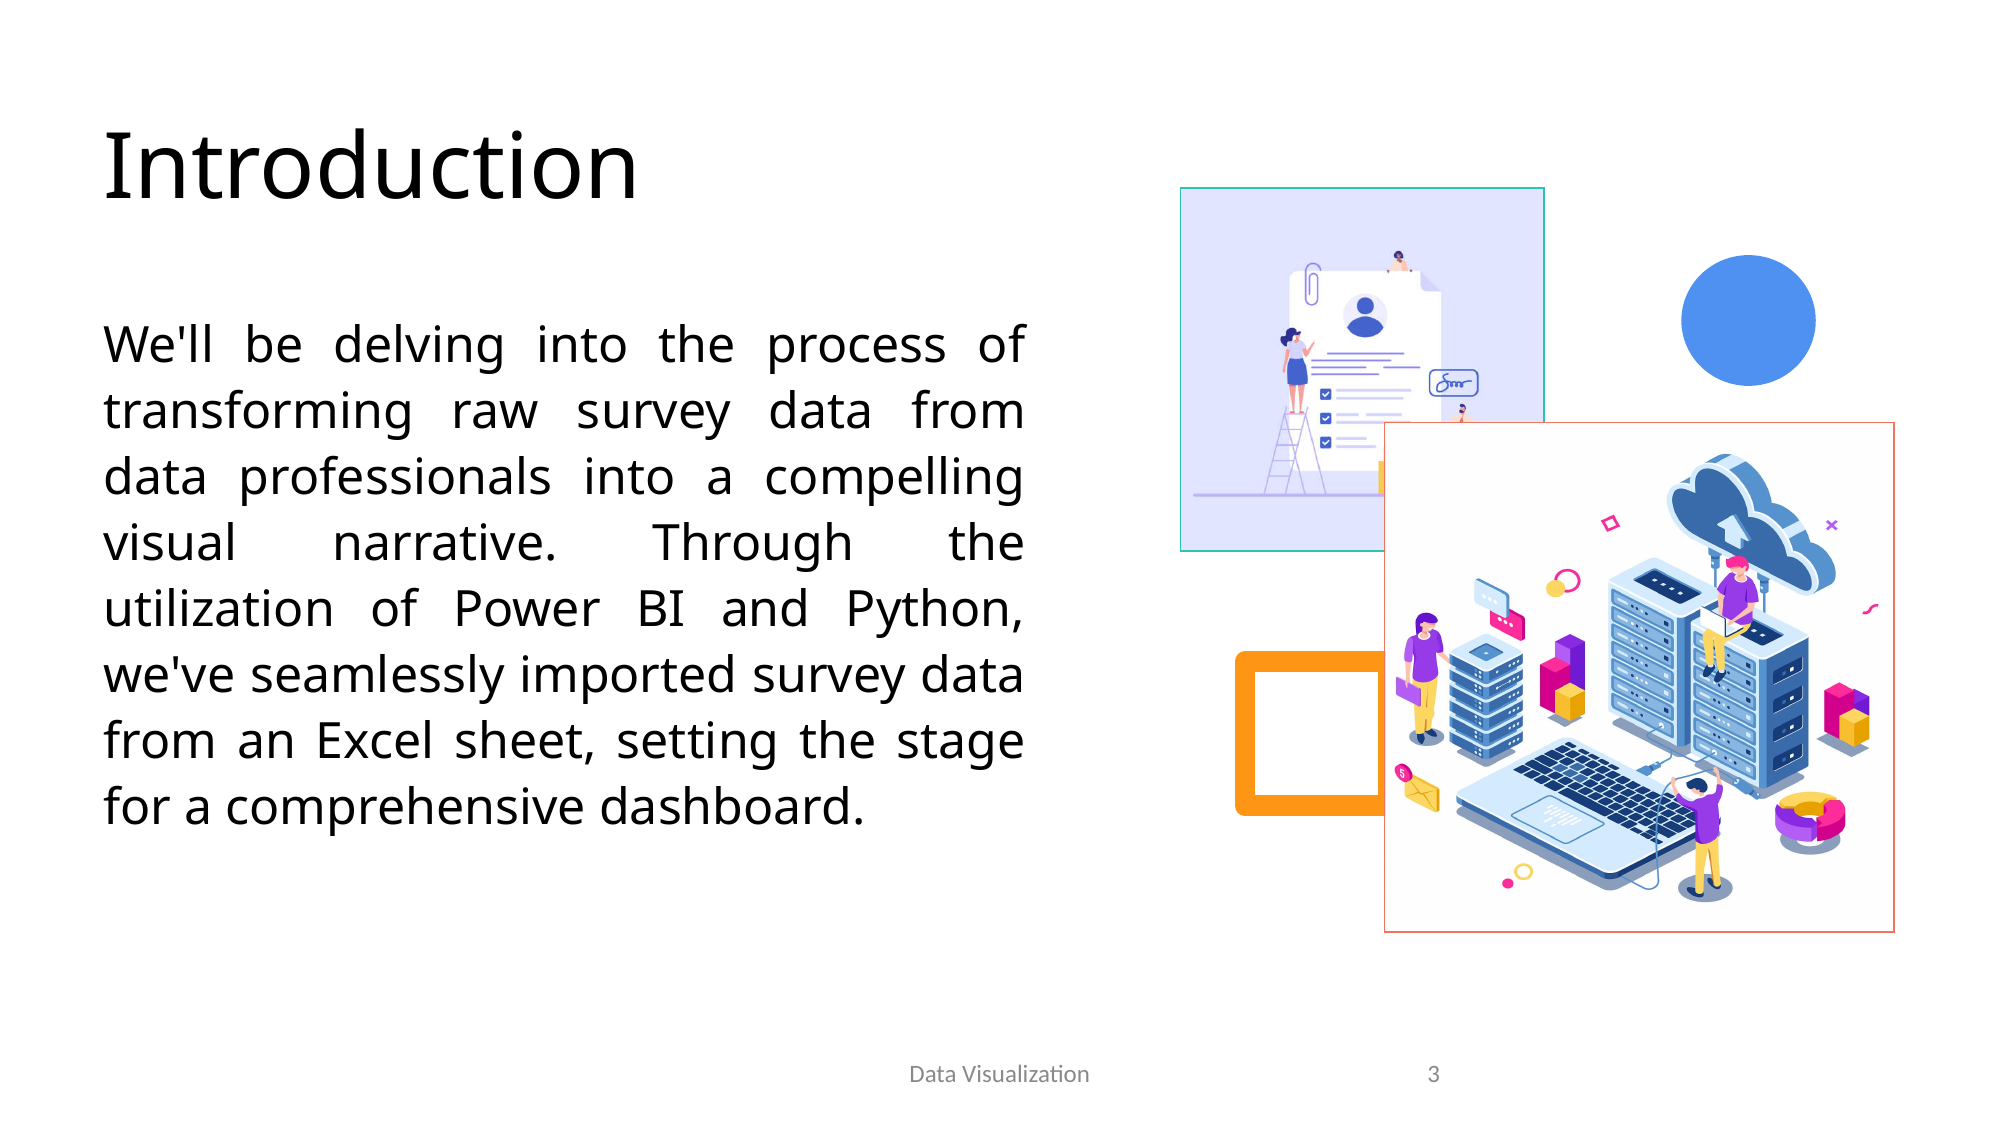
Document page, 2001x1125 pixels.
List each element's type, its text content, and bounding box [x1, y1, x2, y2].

picture [1181, 188, 1544, 551]
text_box Data Visualization [662, 1042, 1338, 1103]
title Introduction [88, 59, 1042, 278]
list We'll be delving into the process of transforming raw survey data from data professionals into a compelling visual narrative. Through the utilization of Power BI and Python, we've seamlessly imported survey data from an Excel sheet, setting the stage for a comprehensive dashboard. [88, 299, 1042, 1014]
text_box [1412, 1042, 1863, 1103]
picture [1385, 423, 1894, 932]
